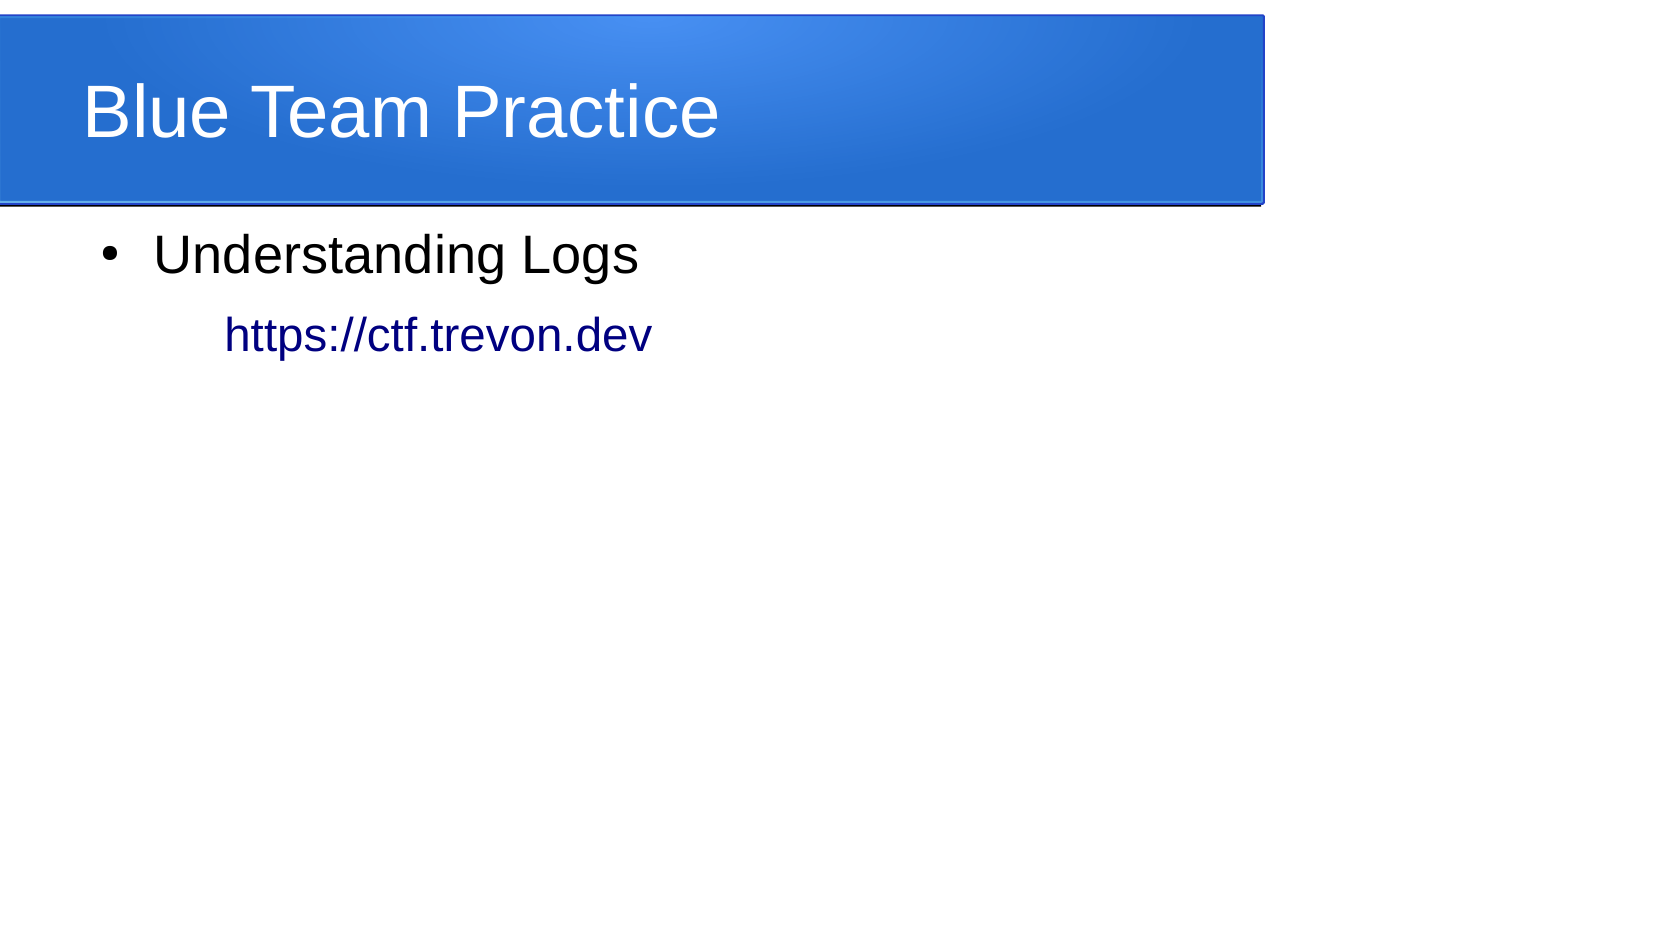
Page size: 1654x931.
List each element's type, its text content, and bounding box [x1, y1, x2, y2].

title Blue Team Practice [82, 35, 1235, 189]
list Understanding Logs https://ctf.trevon.dev [82, 224, 1571, 764]
